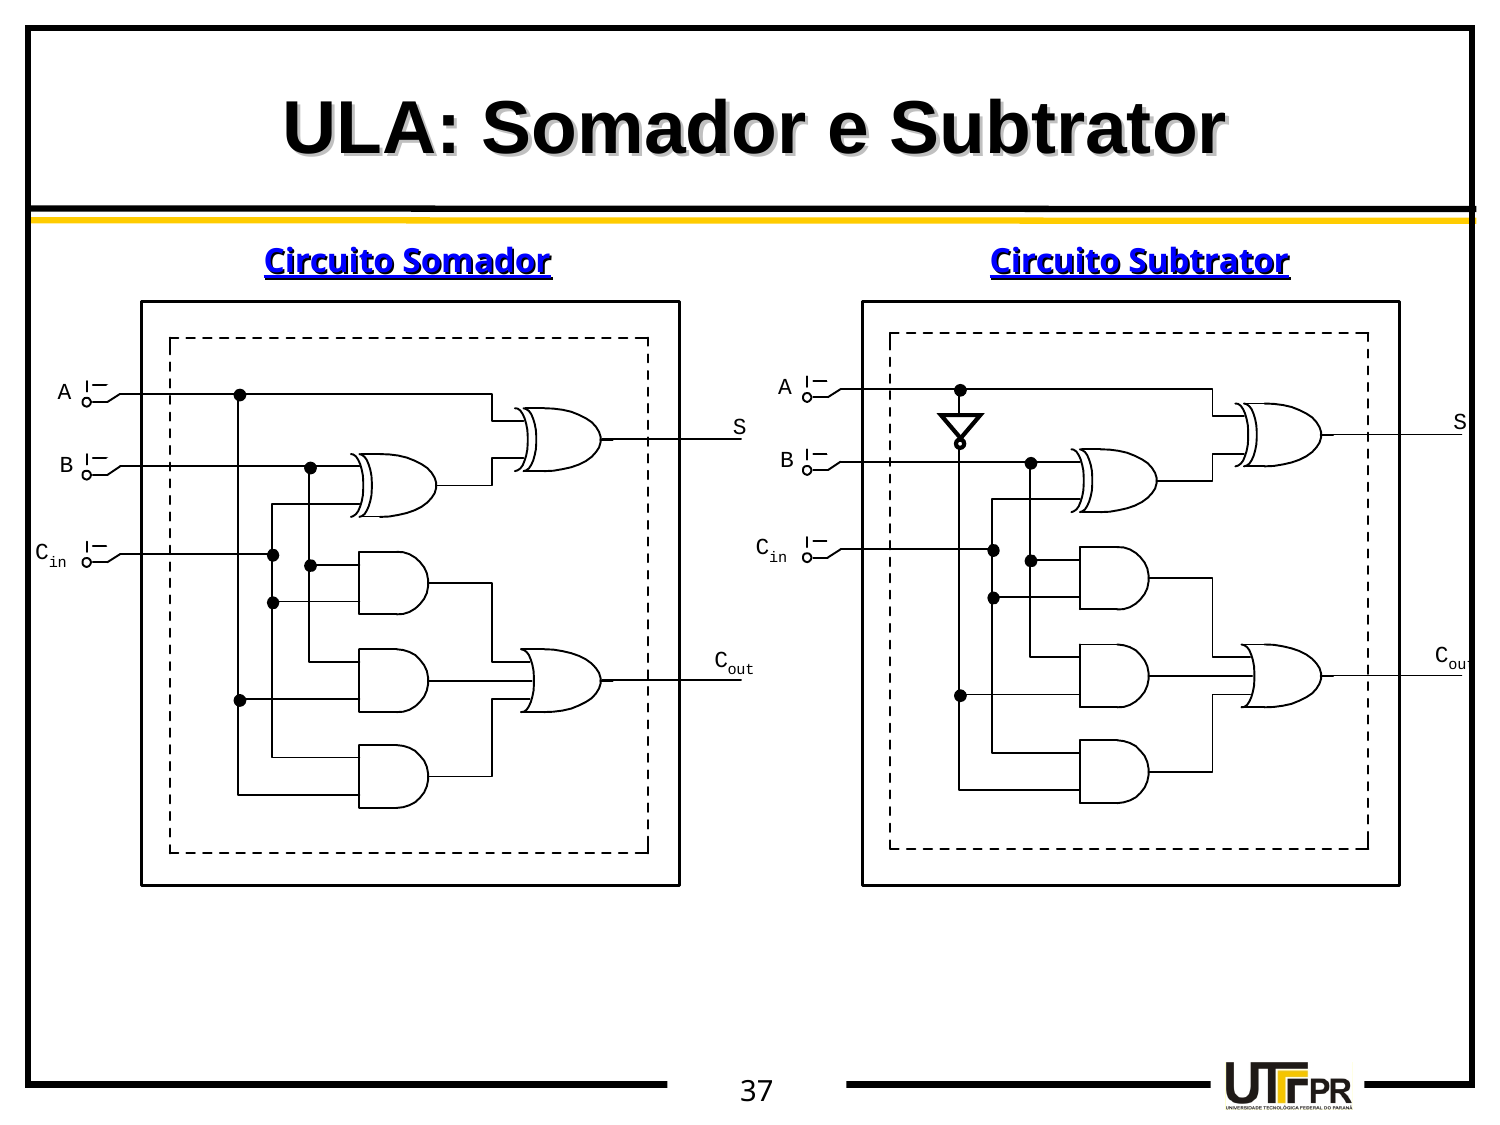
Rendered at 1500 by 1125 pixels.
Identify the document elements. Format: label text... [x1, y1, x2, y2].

chart [17, 324, 140, 868]
chart [681, 320, 861, 868]
title ULA: Somador e Subtrator [247, 85, 1263, 180]
text_box Circuito Somador [248, 231, 566, 288]
chart [864, 320, 1398, 863]
text_box Circuito Subtrator [974, 231, 1305, 288]
text_box [940, 415, 981, 448]
chart [143, 324, 678, 868]
picture [1225, 1062, 1353, 1110]
chart [1401, 320, 1477, 863]
